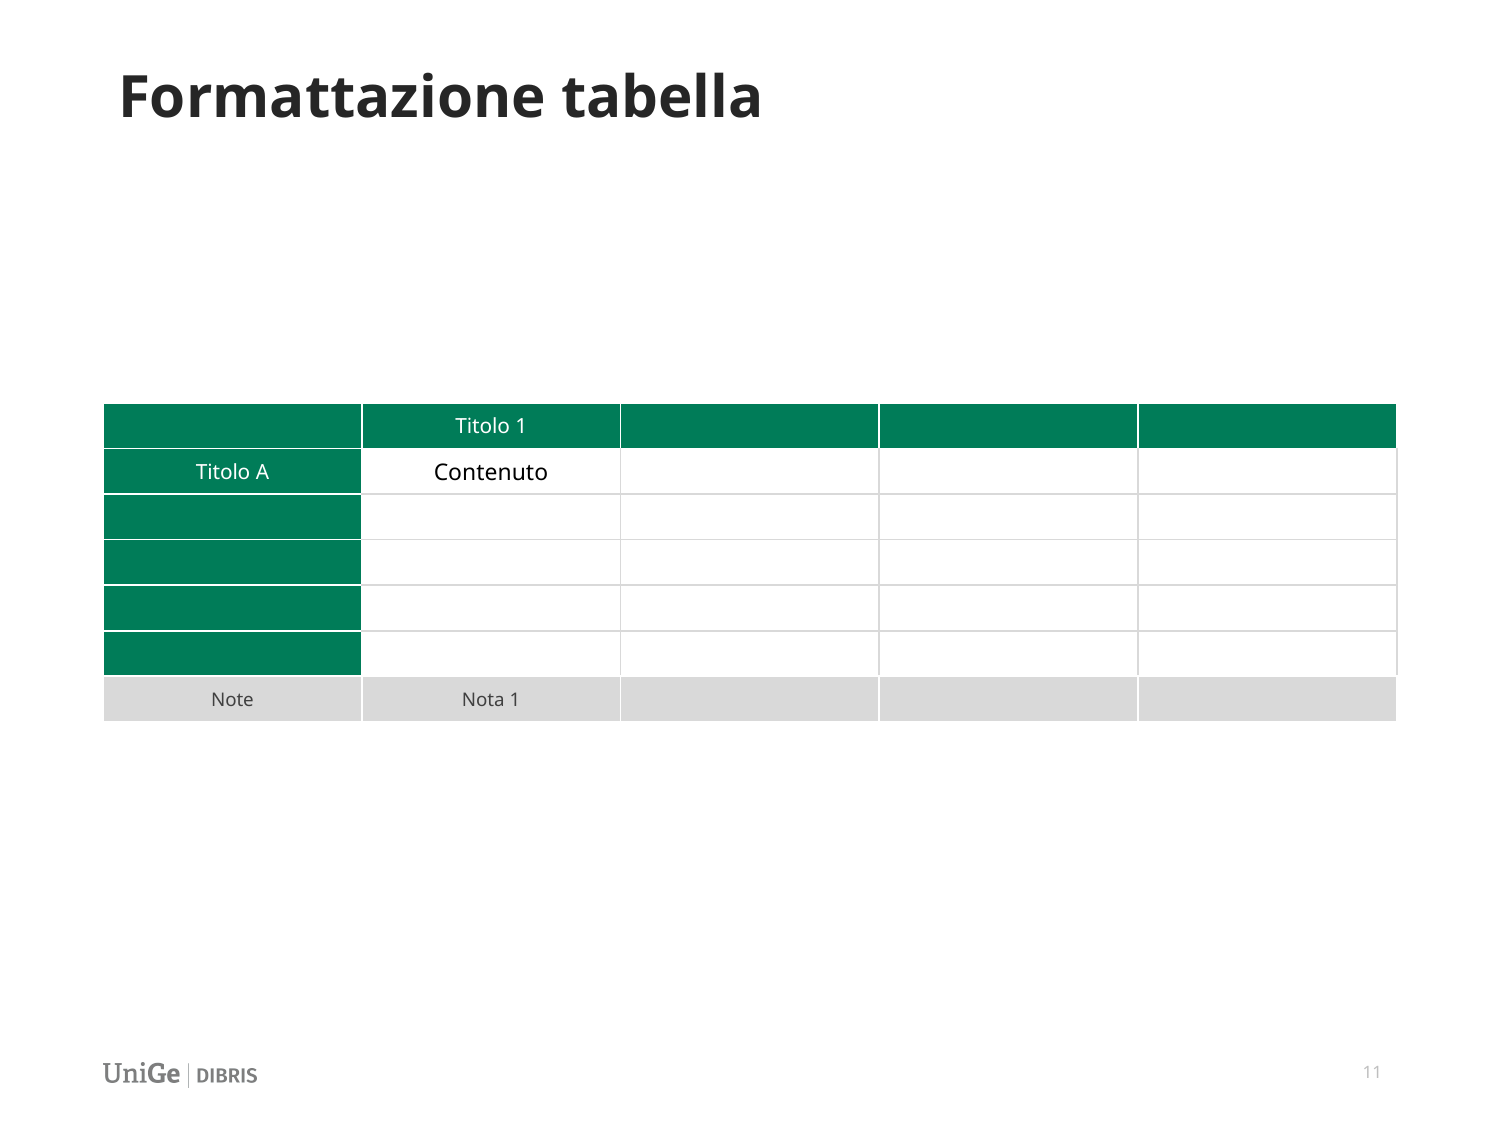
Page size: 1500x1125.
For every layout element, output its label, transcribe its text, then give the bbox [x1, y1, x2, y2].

table_cell [1139, 449, 1396, 493]
table_header Titolo 1 [363, 404, 620, 448]
table_cell [1139, 632, 1396, 675]
table_cell [880, 495, 1137, 539]
table_cell [621, 449, 878, 493]
table_cell [880, 586, 1137, 630]
table_cell [363, 540, 620, 584]
table_cell [363, 495, 620, 539]
table_header [880, 404, 1137, 448]
table_cell [1139, 540, 1396, 584]
table_cell [880, 632, 1137, 675]
table_cell [104, 495, 361, 539]
title Formattazione tabella [103, 59, 1397, 222]
table_cell [104, 632, 361, 675]
table_header [104, 404, 361, 448]
table_cell [880, 540, 1137, 584]
table_cell [880, 677, 1137, 721]
table_cell [363, 632, 620, 675]
table_cell [621, 586, 878, 630]
table_cell [621, 632, 878, 675]
table_cell [621, 677, 878, 721]
table_header [1139, 404, 1396, 448]
table_cell [1139, 586, 1396, 630]
table_cell Contenuto [363, 449, 620, 493]
table_cell [880, 449, 1137, 493]
table_cell [363, 586, 620, 630]
table_cell [104, 586, 361, 630]
table_cell Titolo A [104, 449, 361, 493]
table_header [621, 404, 878, 448]
table_cell [621, 540, 878, 584]
table_cell Nota 1 [363, 677, 620, 721]
table_cell [621, 495, 878, 539]
table_cell [104, 540, 361, 584]
table_cell [1139, 677, 1396, 721]
table_cell Note [104, 677, 361, 721]
table_cell [1139, 495, 1396, 539]
